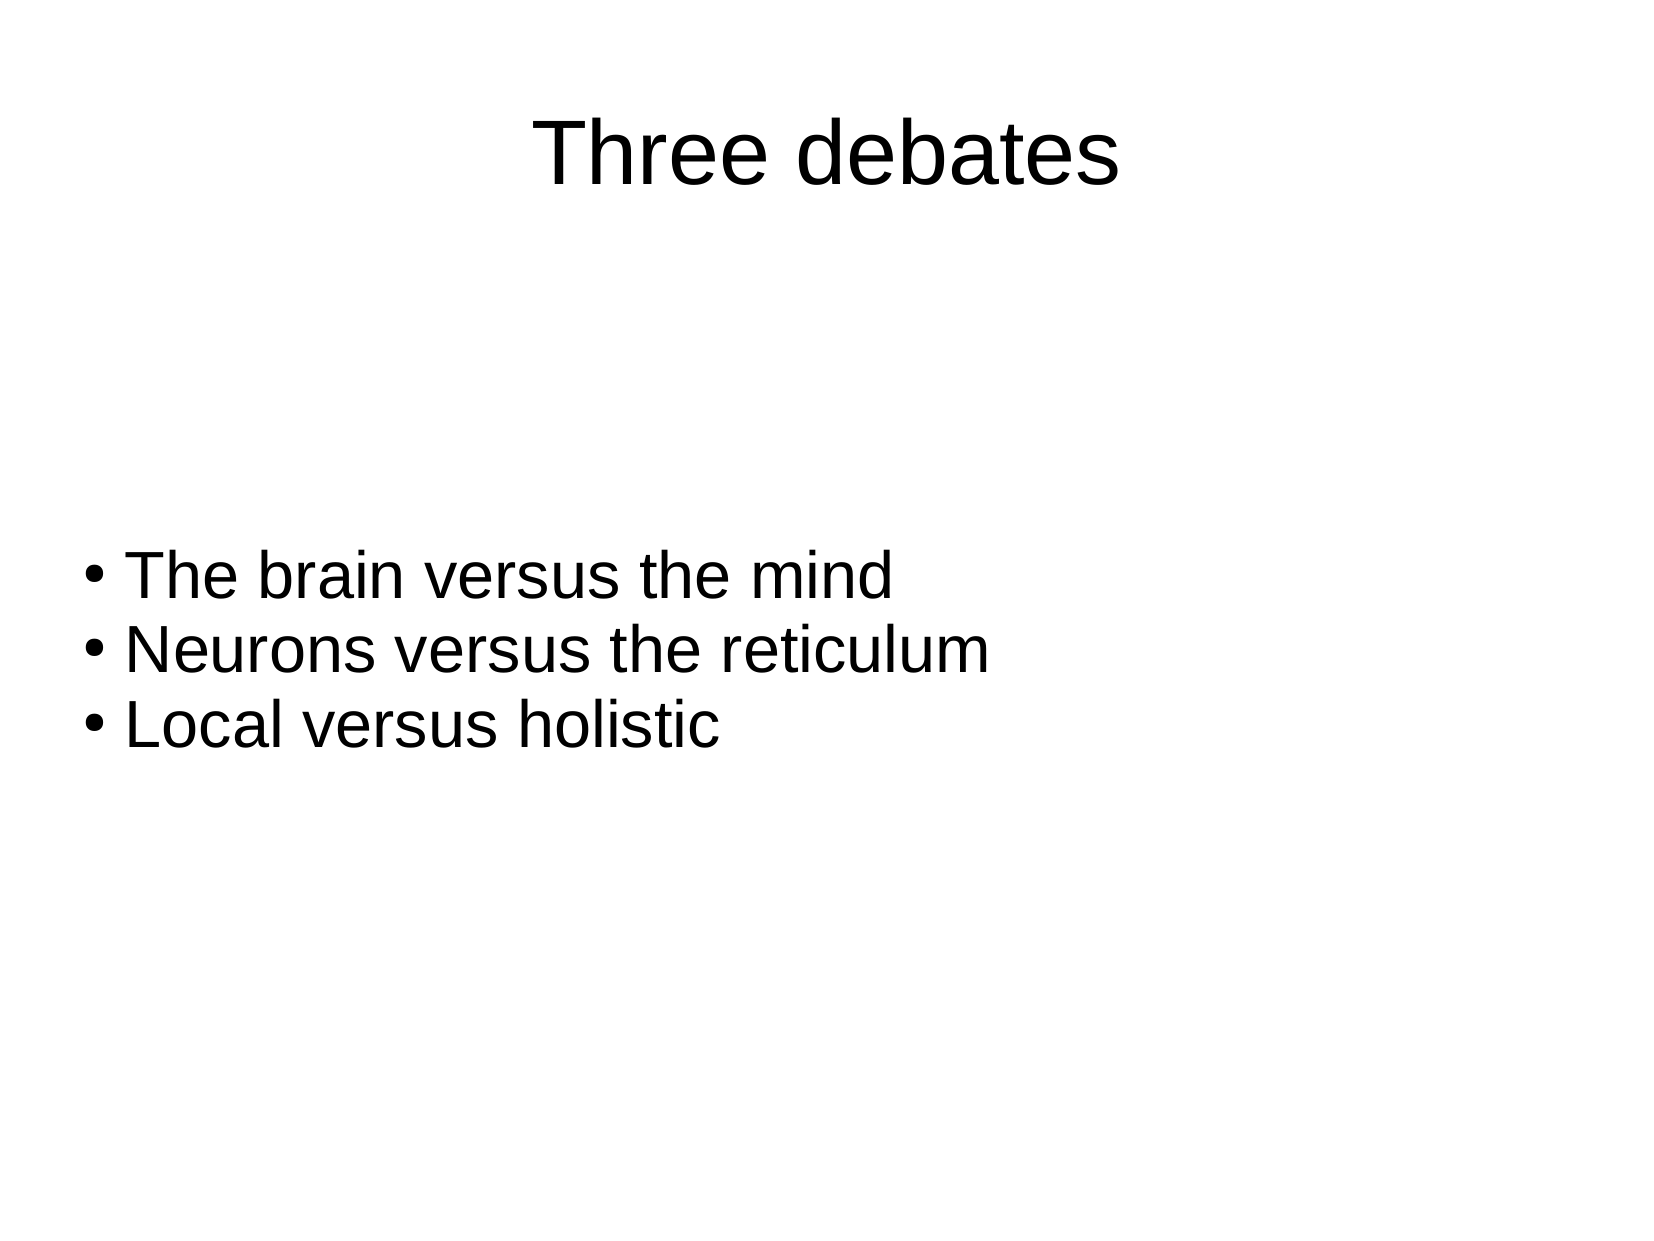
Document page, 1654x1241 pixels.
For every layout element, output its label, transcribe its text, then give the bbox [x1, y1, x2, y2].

title Three debates [82, 49, 1571, 257]
subtitle The brain versus the mind Neurons versus the reticulum Local versus holistic [82, 290, 1538, 1010]
